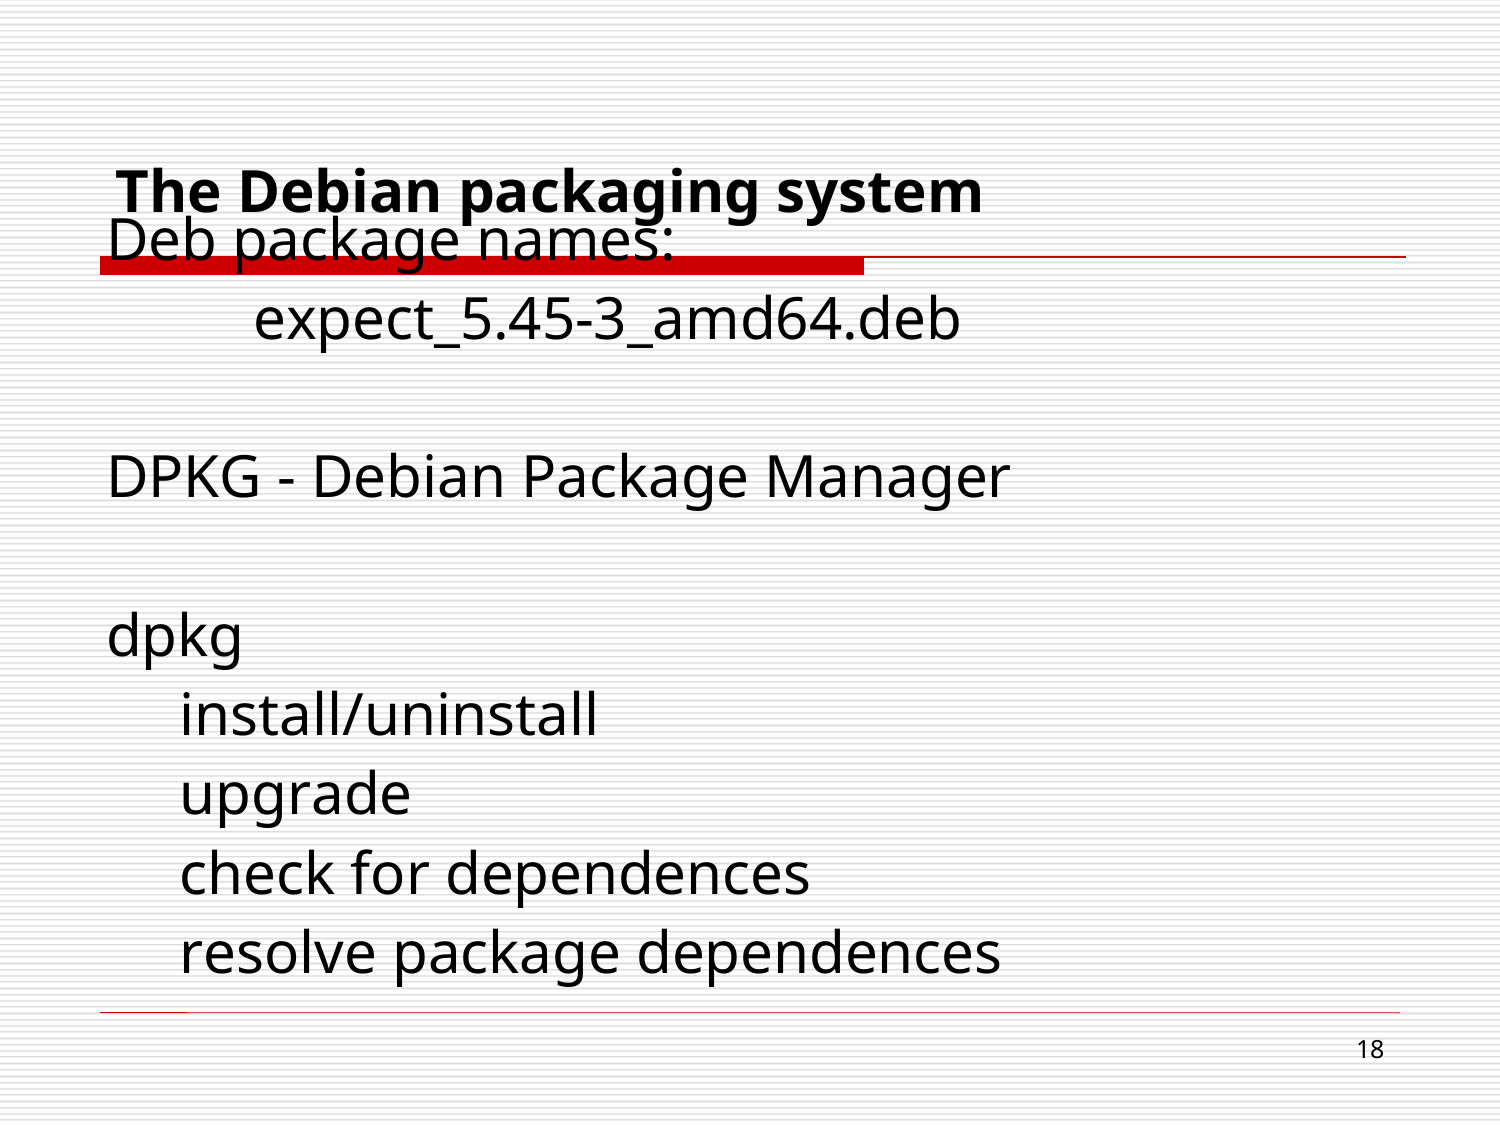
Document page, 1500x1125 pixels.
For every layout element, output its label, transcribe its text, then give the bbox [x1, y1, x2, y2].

picture [0, 0, 1500, 1125]
text_box Deb package names: expect_5.45-3_amd64.deb DPKG - Debian Package Manager dpkg install/uninstall upgrade check for dependences resolve package dependences [17, 236, 1500, 999]
title The Debian packaging system [100, 94, 1376, 236]
